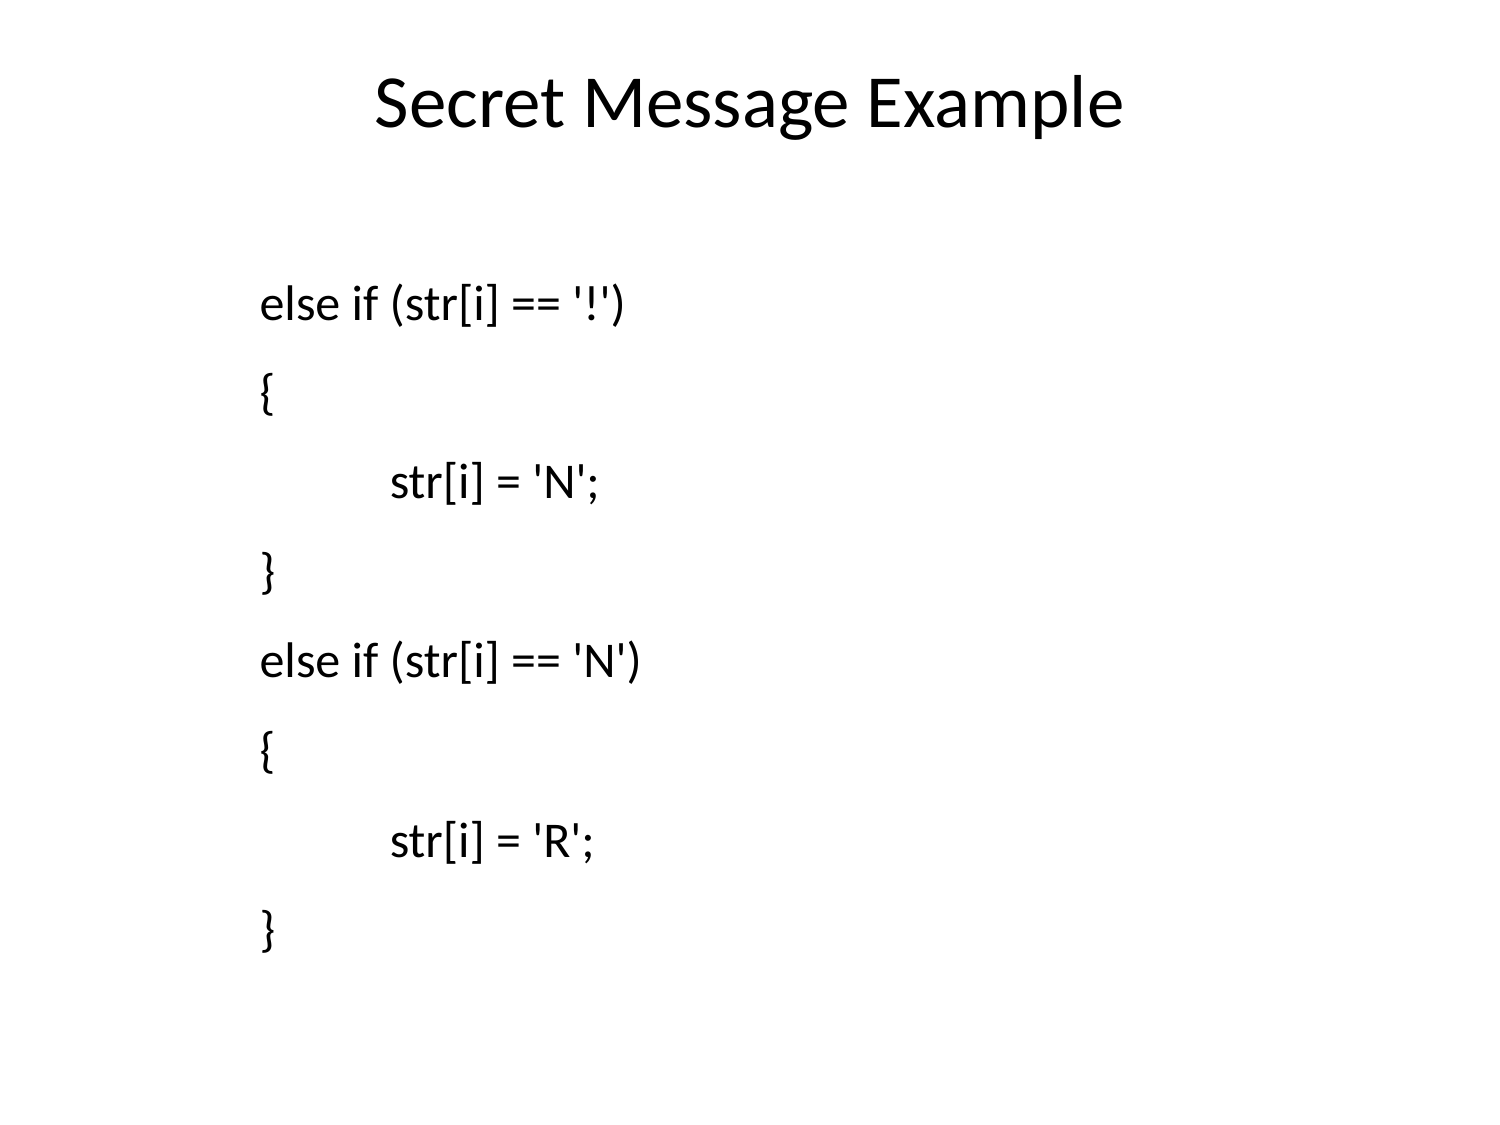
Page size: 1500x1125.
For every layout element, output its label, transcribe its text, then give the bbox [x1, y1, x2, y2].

title Secret Message Example [75, 45, 1425, 233]
list else if (str[i] == '!') { str[i] = 'N'; } else if (str[i] == 'N') { str[i] = 'R'; } [75, 262, 1425, 1005]
